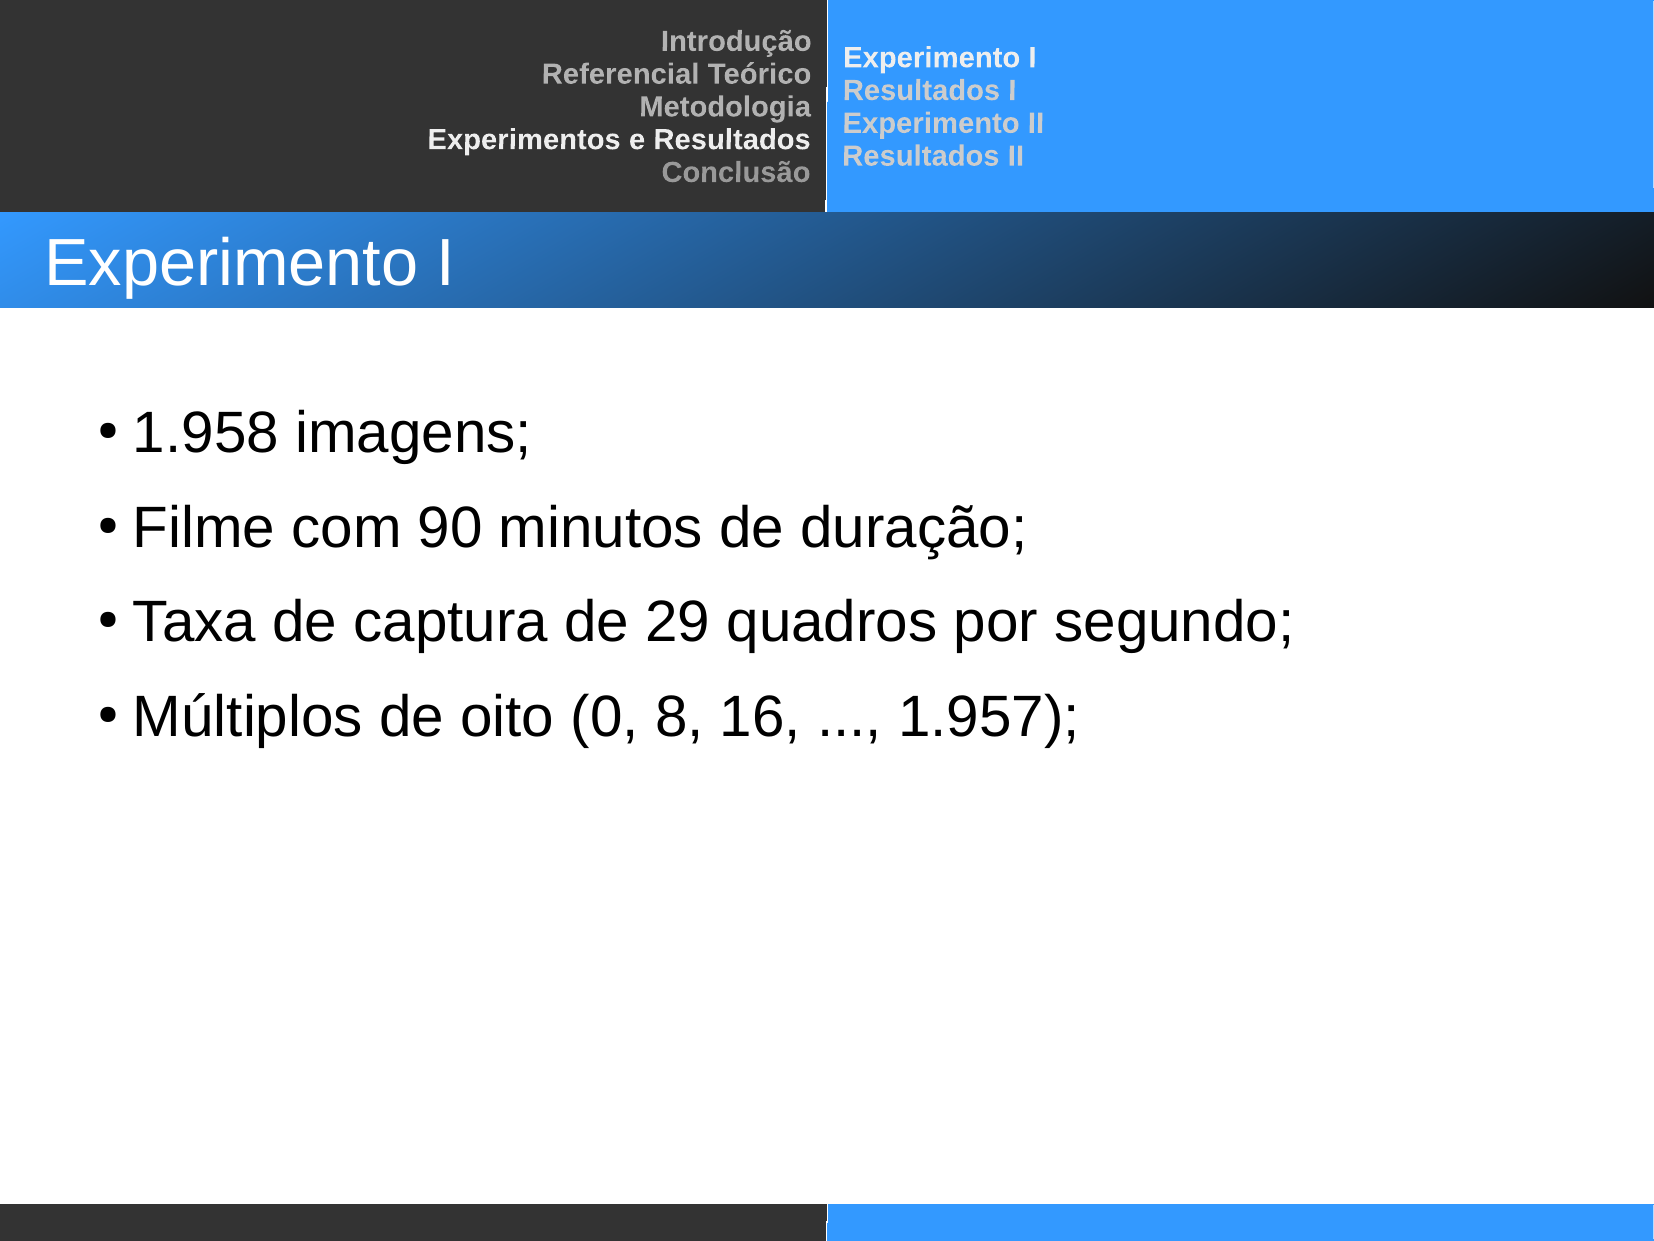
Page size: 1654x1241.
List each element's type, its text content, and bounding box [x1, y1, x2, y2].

text_box Experimento I [0, 212, 1654, 308]
text_box 1.958 imagens; Filme com 90 minutos de duração; Taxa de captura de 29 quadros por segundo; Múltiplos de oito (0, 8, 16, ..., 1.957); [82, 392, 1571, 1052]
text_box Experimento I Resultados I Experimento II Resultados II [827, 0, 1654, 212]
text_box [827, 1204, 1654, 1241]
text_box Introdução Referencial Teórico Metodologia Experimentos e Resultados Conclusão [0, 0, 827, 212]
text_box [0, 1204, 827, 1241]
